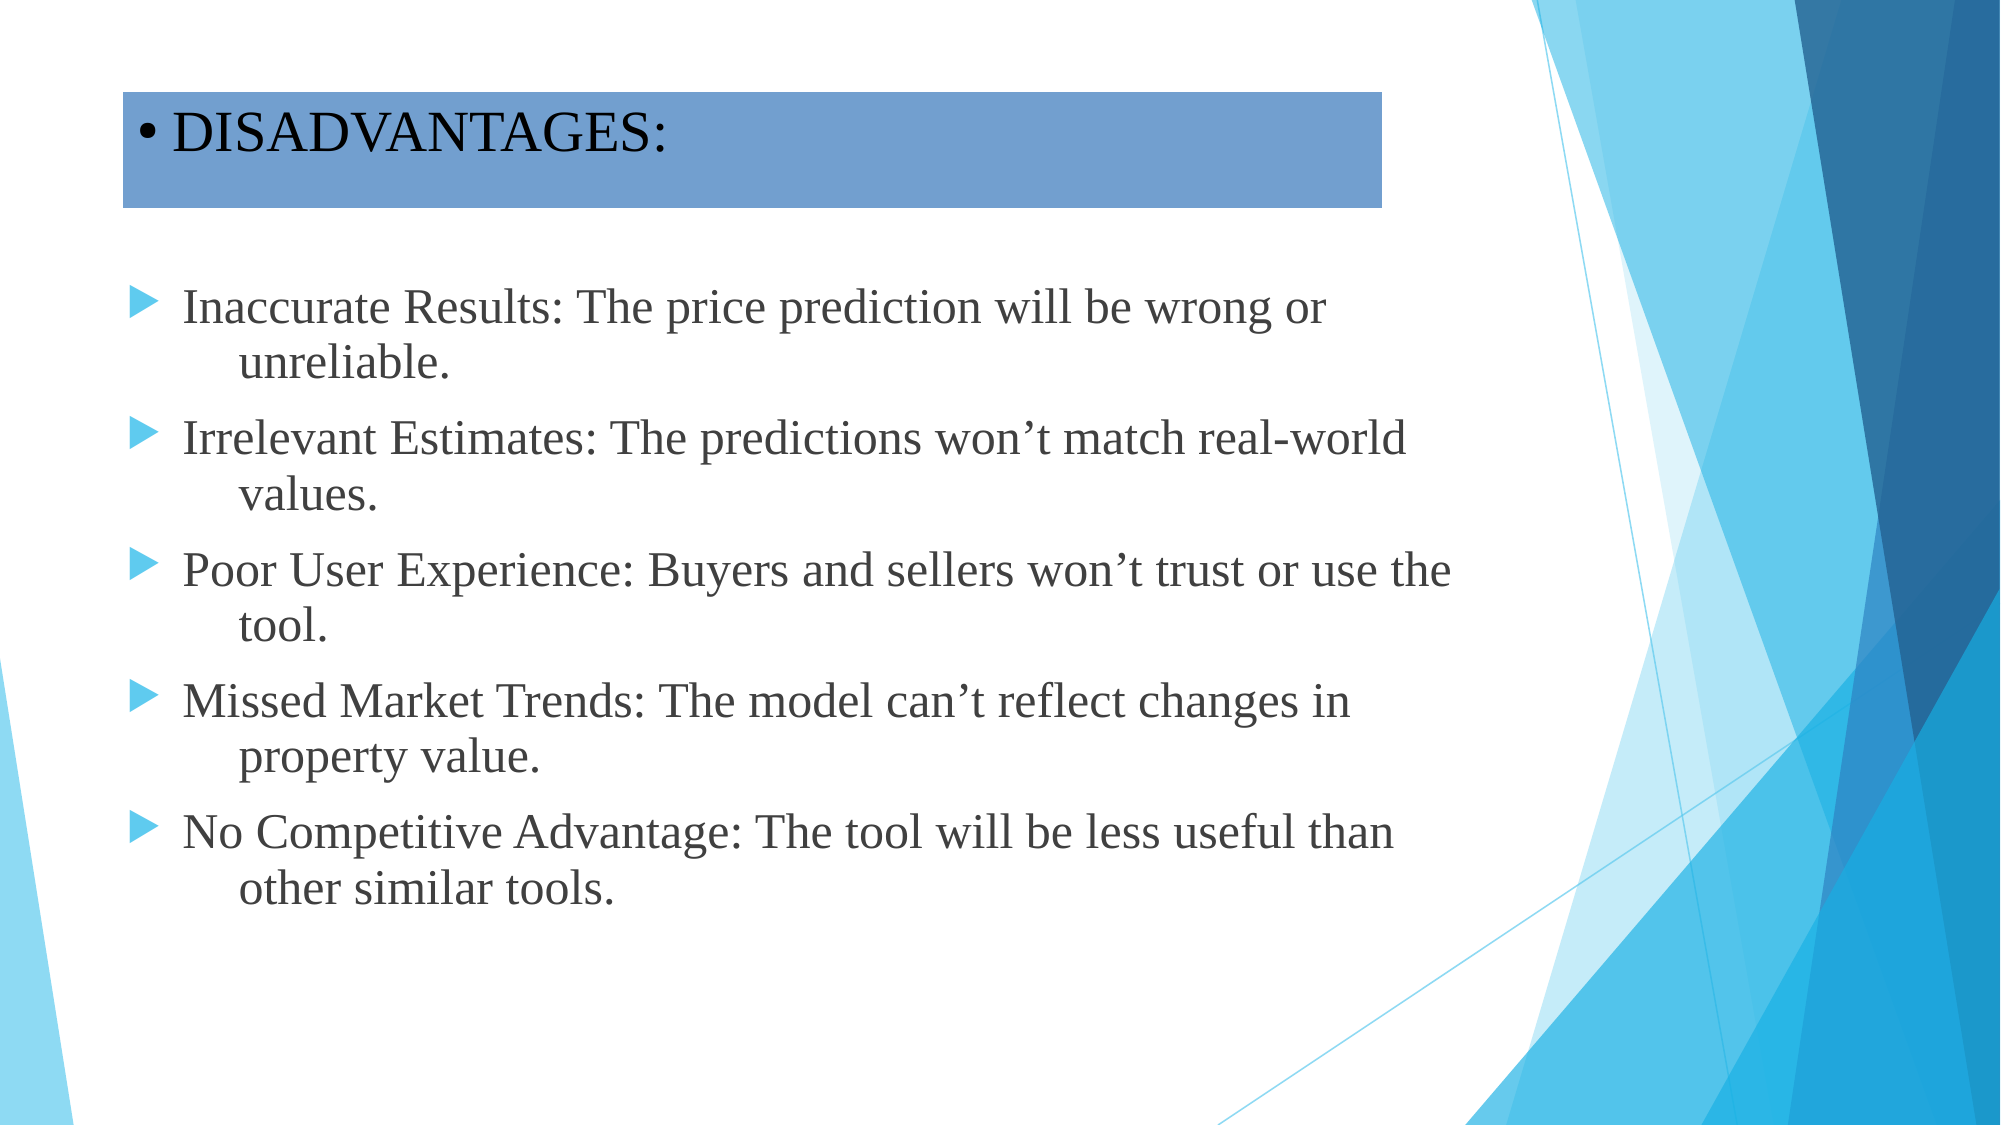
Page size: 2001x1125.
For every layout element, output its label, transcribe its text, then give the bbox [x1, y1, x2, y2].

list Inaccurate Results: The price prediction will be wrong or unreliable. Irrelevant Estimates: The predictions won’t match real-world values. Poor User Experience: Buyers and sellers won’t trust or use the tool. Missed Market Trends: The model can’t reflect changes in property value. No Competitive Advantage: The tool will be less useful than other similar tools. [111, 271, 1522, 992]
table_header DISADVANTAGES: [123, 92, 1382, 208]
